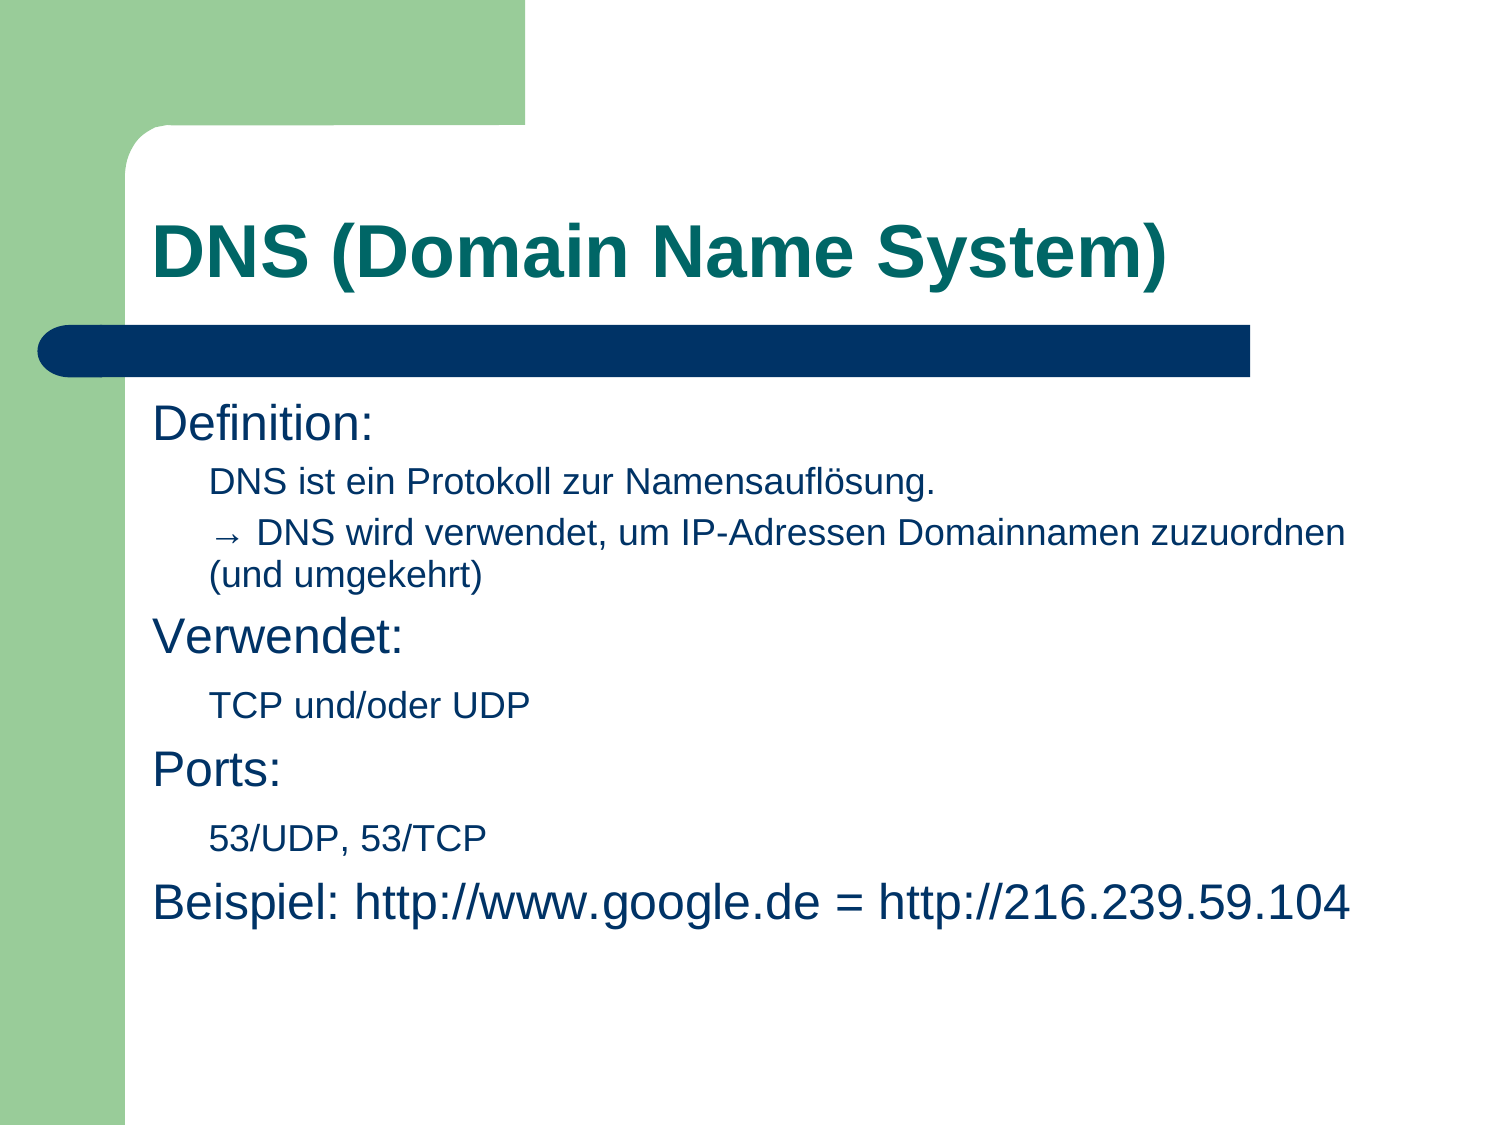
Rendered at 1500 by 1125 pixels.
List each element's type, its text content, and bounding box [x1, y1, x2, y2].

list Definition: DNS ist ein Protokoll zur Namensauflösung. → DNS wird verwendet, um IP-Adressen Domainnamen zuzuordnen (und umgekehrt) Verwendet: TCP und/oder UDP Ports: 53/UDP, 53/TCP Beispiel: http://www.google.de = http://216.239.59.104 [137, 387, 1400, 999]
title DNS (Domain Name System) [136, 136, 1414, 301]
